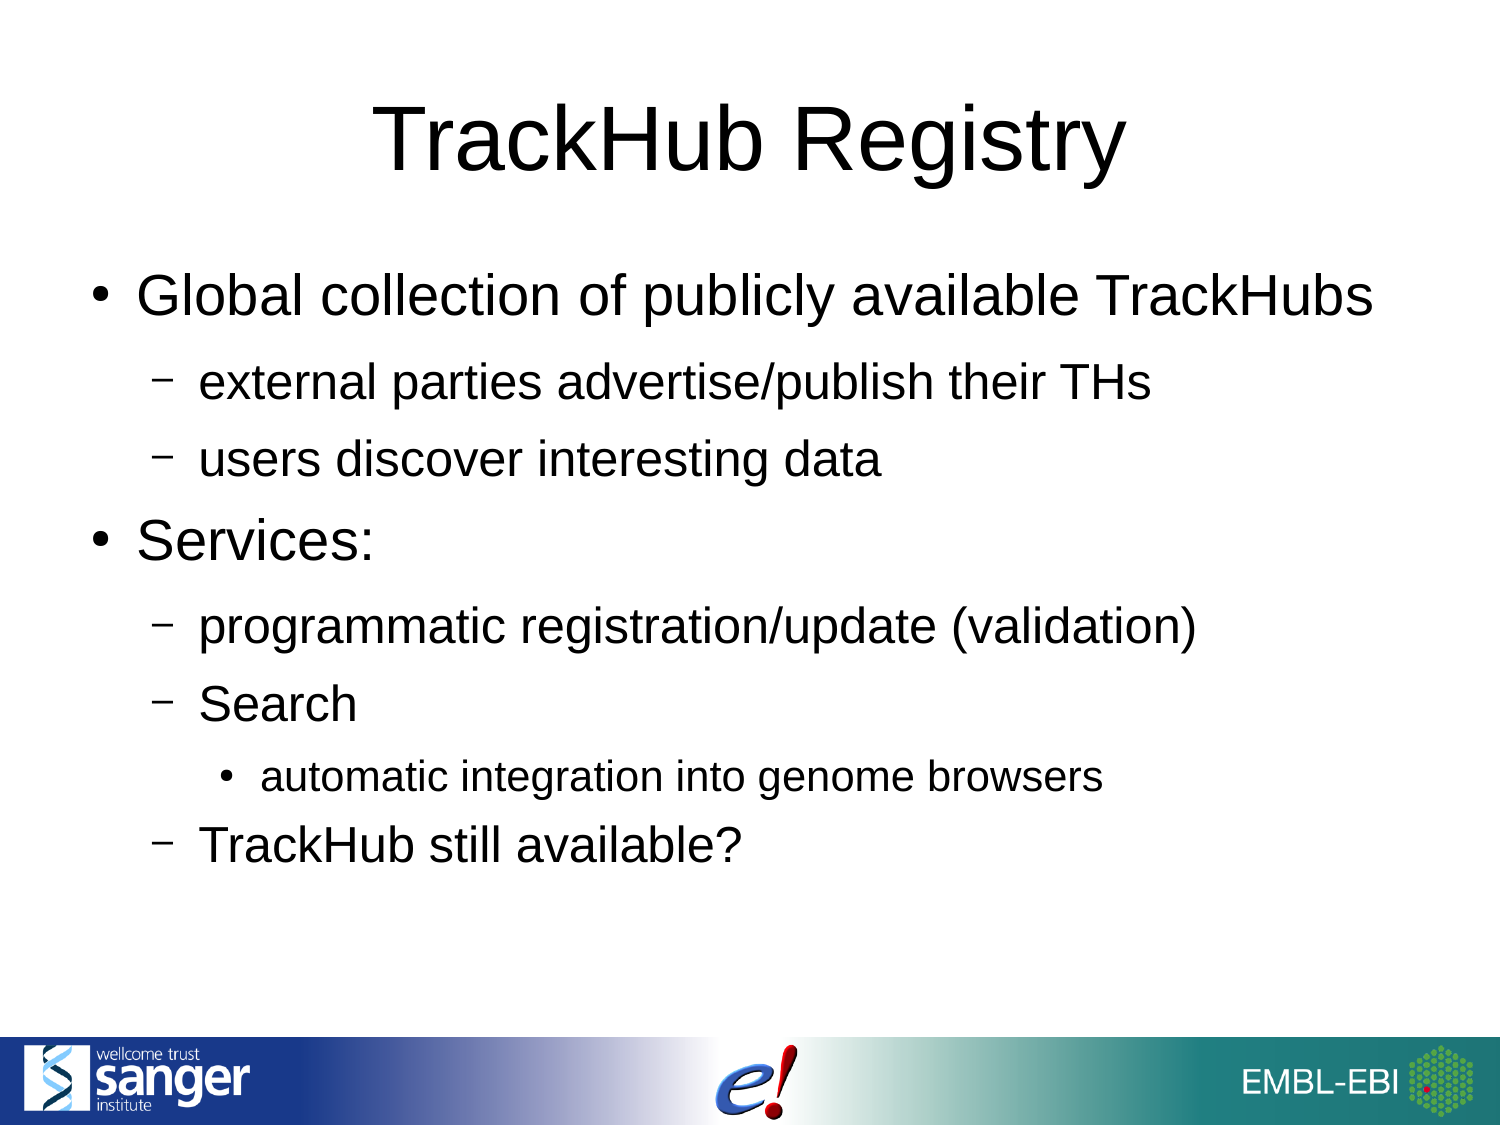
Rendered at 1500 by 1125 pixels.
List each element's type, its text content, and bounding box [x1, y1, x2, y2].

picture [0, 1037, 1500, 1125]
list Global collection of publicly available TrackHubs external parties advertise/publish their THs users discover interesting data Services: programmatic registration/update (validation) Search automatic integration into genome browsers TrackHub still available? [75, 263, 1395, 916]
title TrackHub Registry [75, 44, 1425, 233]
